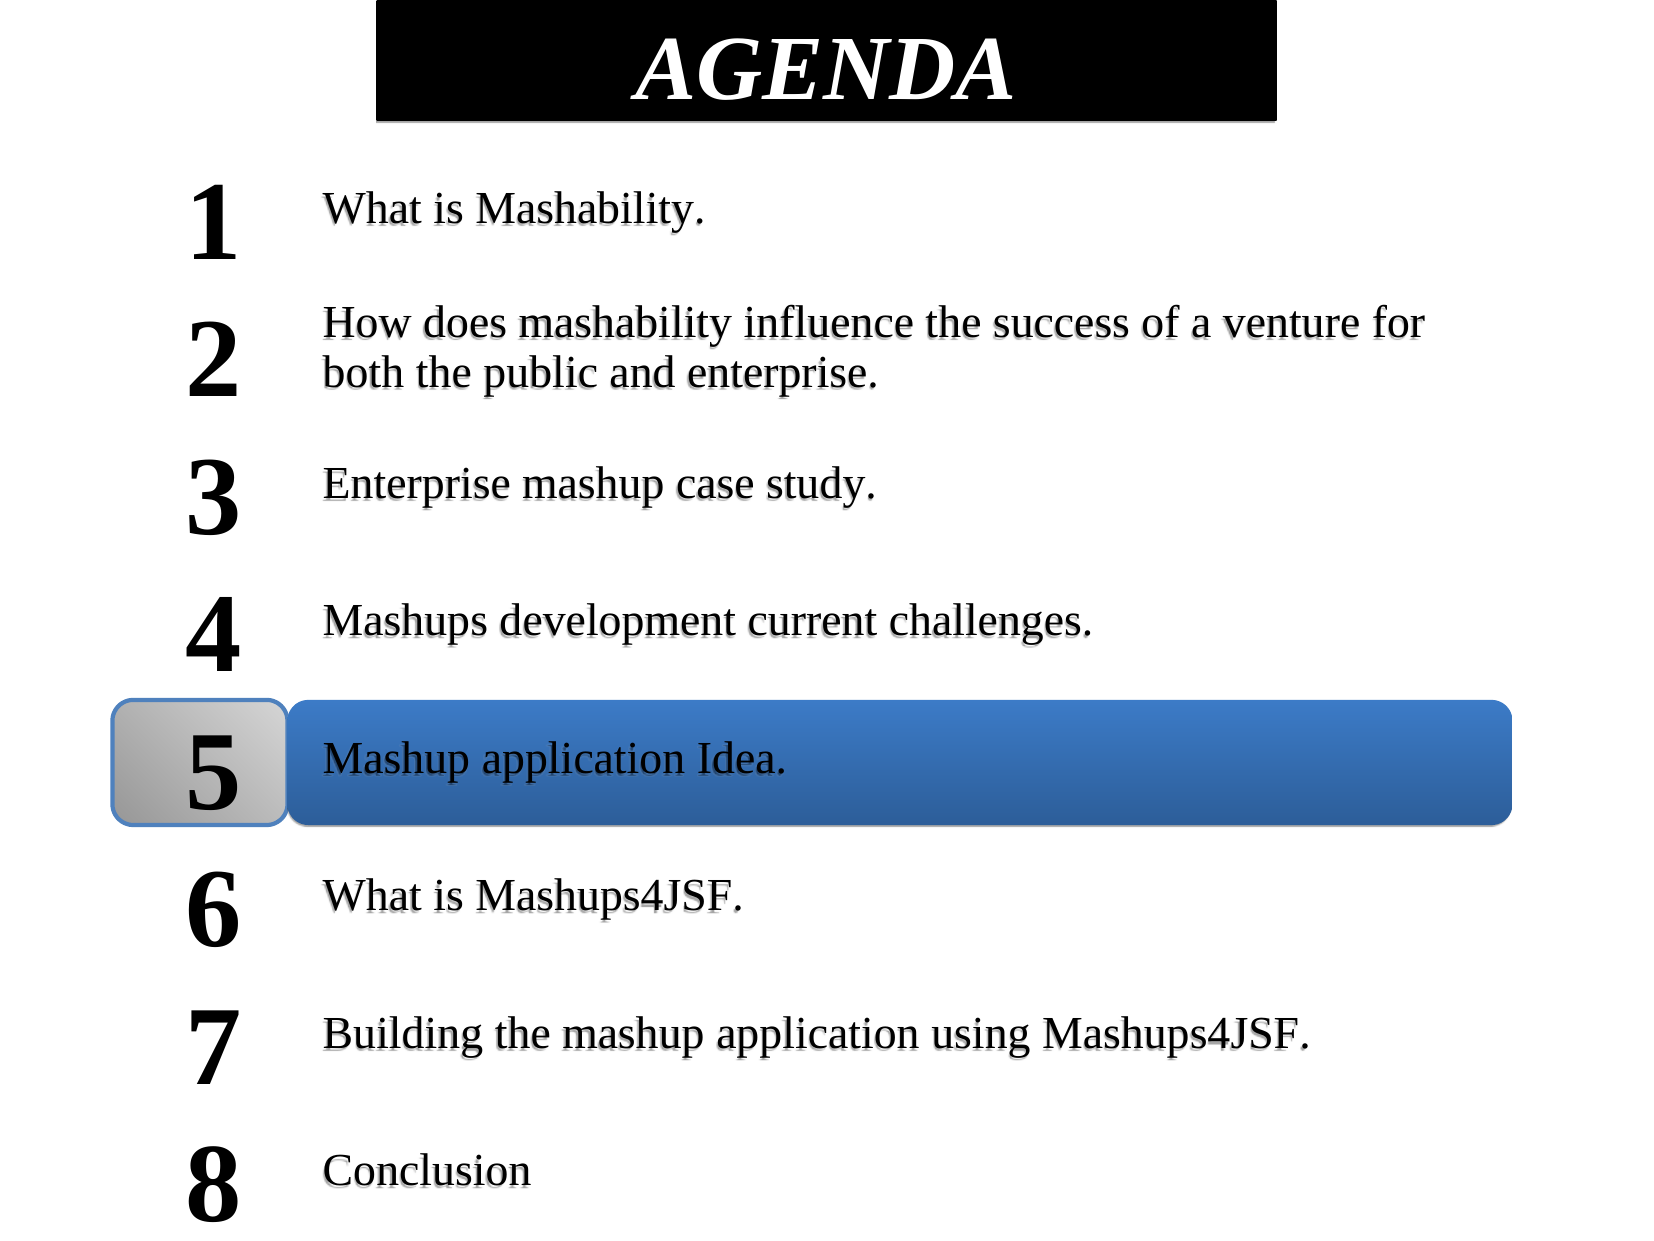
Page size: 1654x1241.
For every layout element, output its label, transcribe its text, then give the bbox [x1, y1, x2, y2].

text_box AGENDA [377, 0, 1277, 120]
text_box 5 [126, 695, 302, 821]
text_box [112, 699, 279, 826]
text_box 2 [126, 282, 302, 408]
text_box 7 [126, 970, 302, 1096]
text_box What is Mashability. [302, 145, 1527, 271]
text_box [297, 699, 309, 711]
text_box 8 [126, 1107, 302, 1233]
text_box Mashups development current challenges. [302, 557, 1527, 683]
text_box How does mashability influence the success of a venture for both the public and enterprise. [302, 282, 1527, 408]
text_box 3 [126, 420, 302, 546]
text_box 1 [126, 145, 302, 271]
text_box Conclusion [302, 1107, 1527, 1233]
text_box 4 [126, 557, 302, 683]
text_box What is Mashups4JSF. [302, 832, 1527, 958]
text_box Enterprise mashup case study. [302, 420, 1527, 546]
text_box Mashup application Idea. [302, 695, 1527, 821]
text_box Building the mashup application using Mashups4JSF. [302, 970, 1527, 1096]
text_box [292, 805, 1504, 826]
text_box 6 [126, 832, 302, 958]
